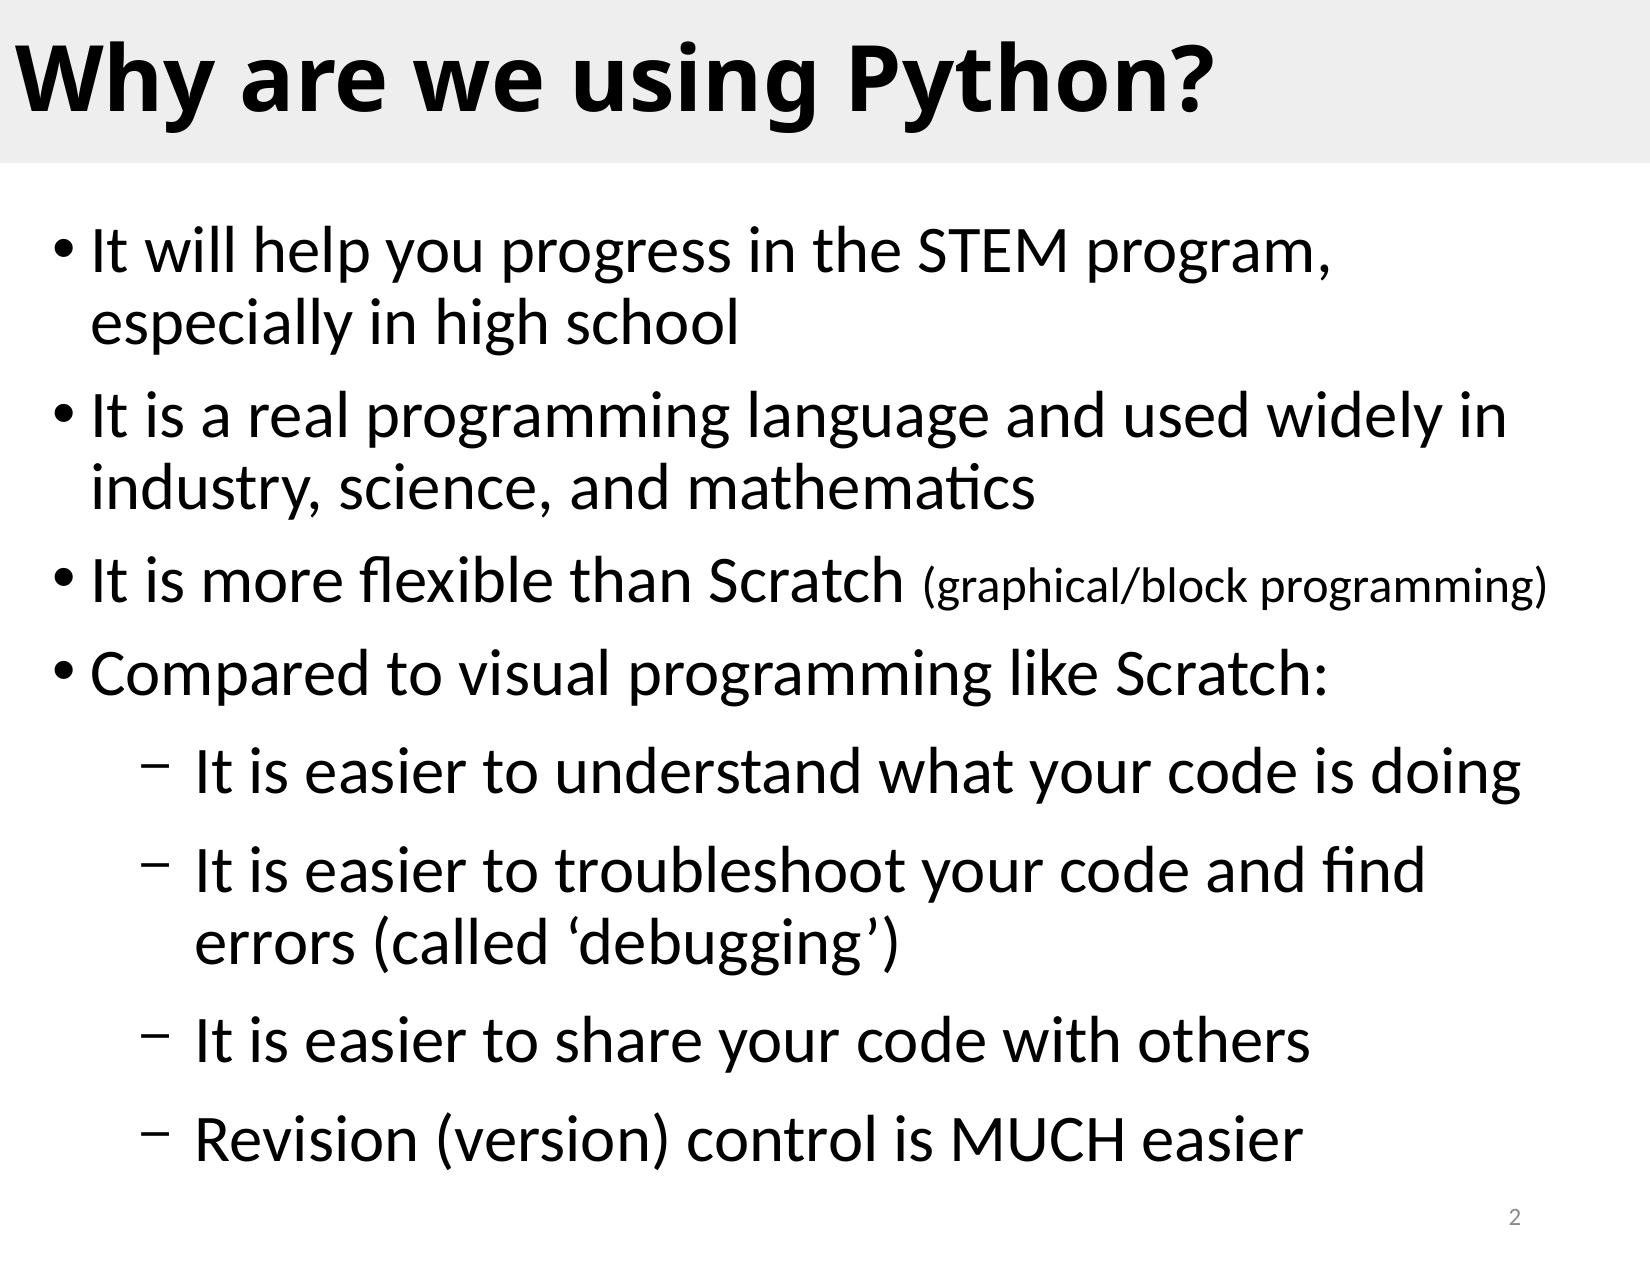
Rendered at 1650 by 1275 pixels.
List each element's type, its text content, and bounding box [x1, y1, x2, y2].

list It will help you progress in the STEM program, especially in high school It is a real programming language and used widely in industry, science, and mathematics It is more flexible than Scratch (graphical/block programming) Compared to visual programming like Scratch: It is easier to understand what your code is doing It is easier to troubleshoot your code and find errors (called ‘debugging’) It is easier to share your code with others Revision (version) control is MUCH easier [37, 207, 1595, 1201]
title Why are we using Python? [0, 0, 1650, 163]
